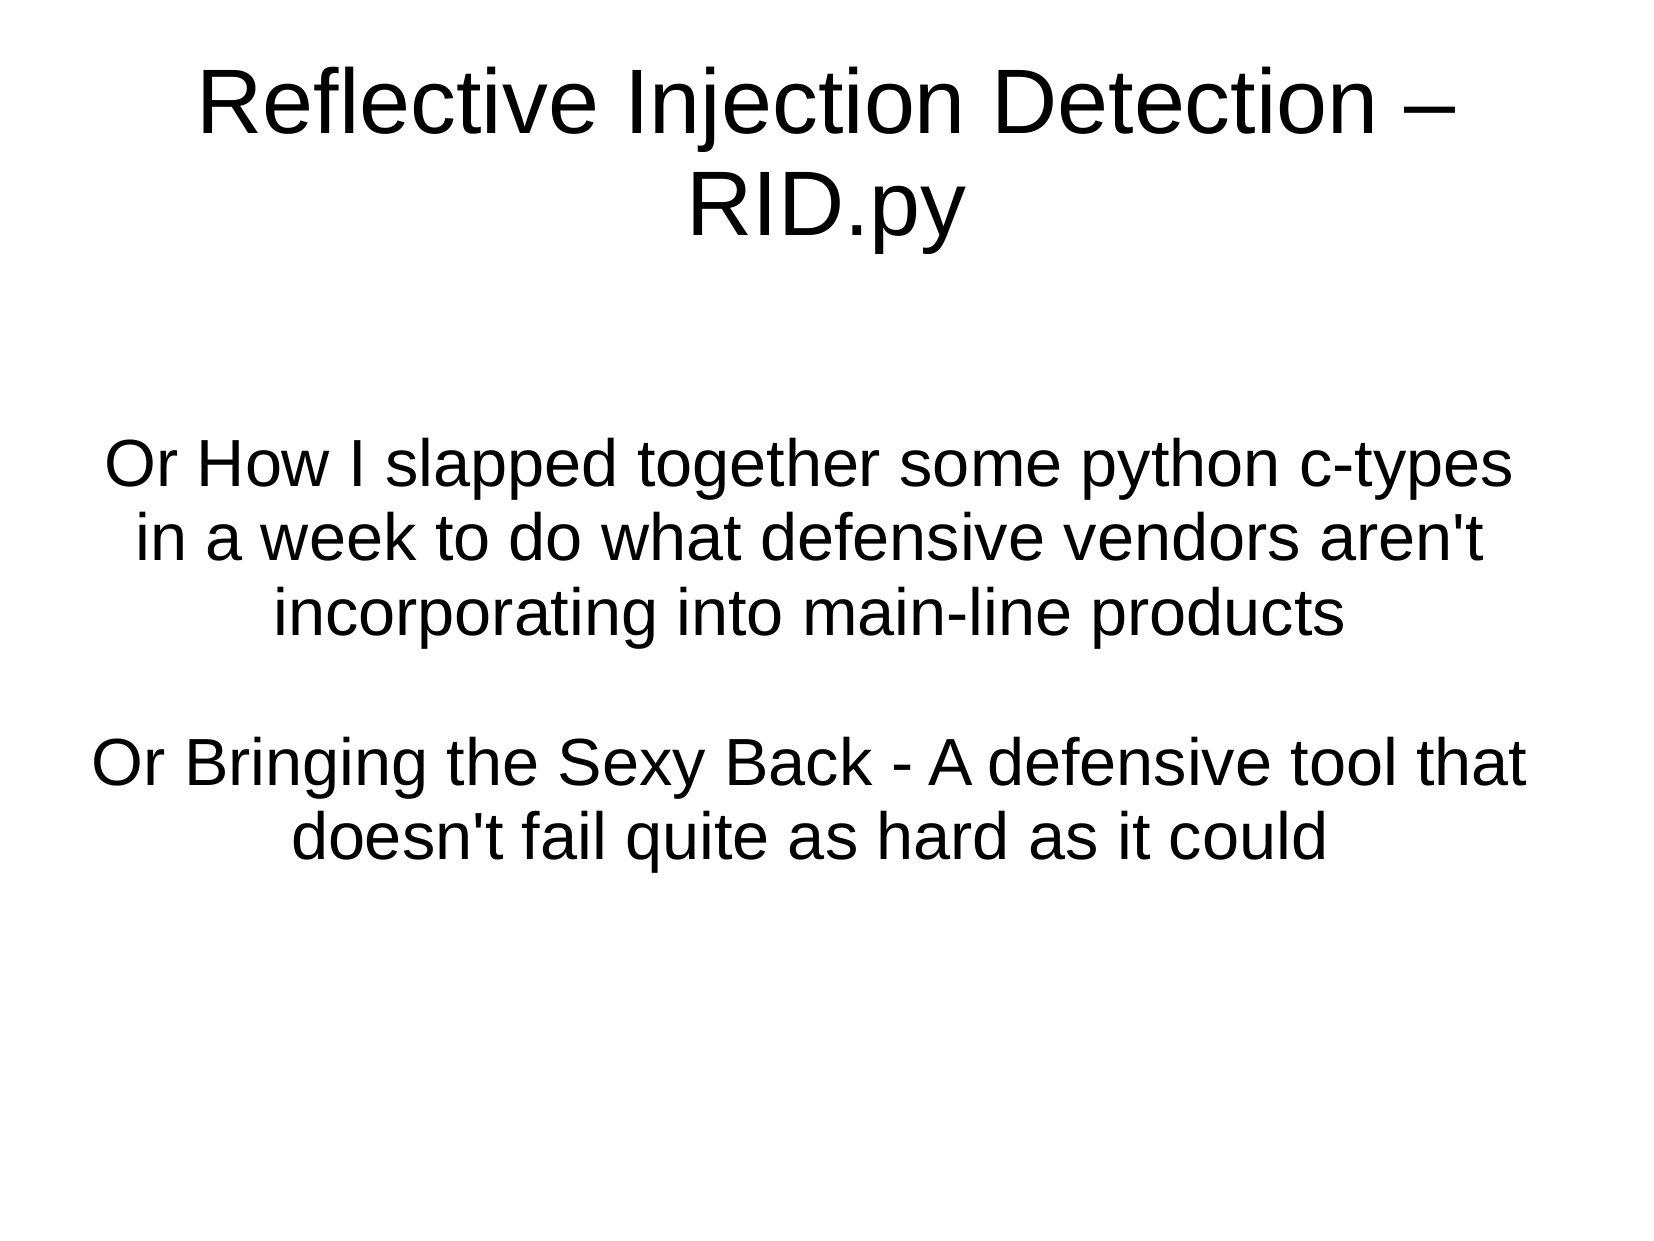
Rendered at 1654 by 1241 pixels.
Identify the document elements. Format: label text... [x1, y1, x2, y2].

subtitle Or How I slapped together some python c-types in a week to do what defensive vendors aren't incorporating into main-line products Or Bringing the Sexy Back - A defensive tool that doesn't fail quite as hard as it could [82, 290, 1538, 1010]
title Reflective Injection Detection – RID.py [82, 49, 1571, 257]
